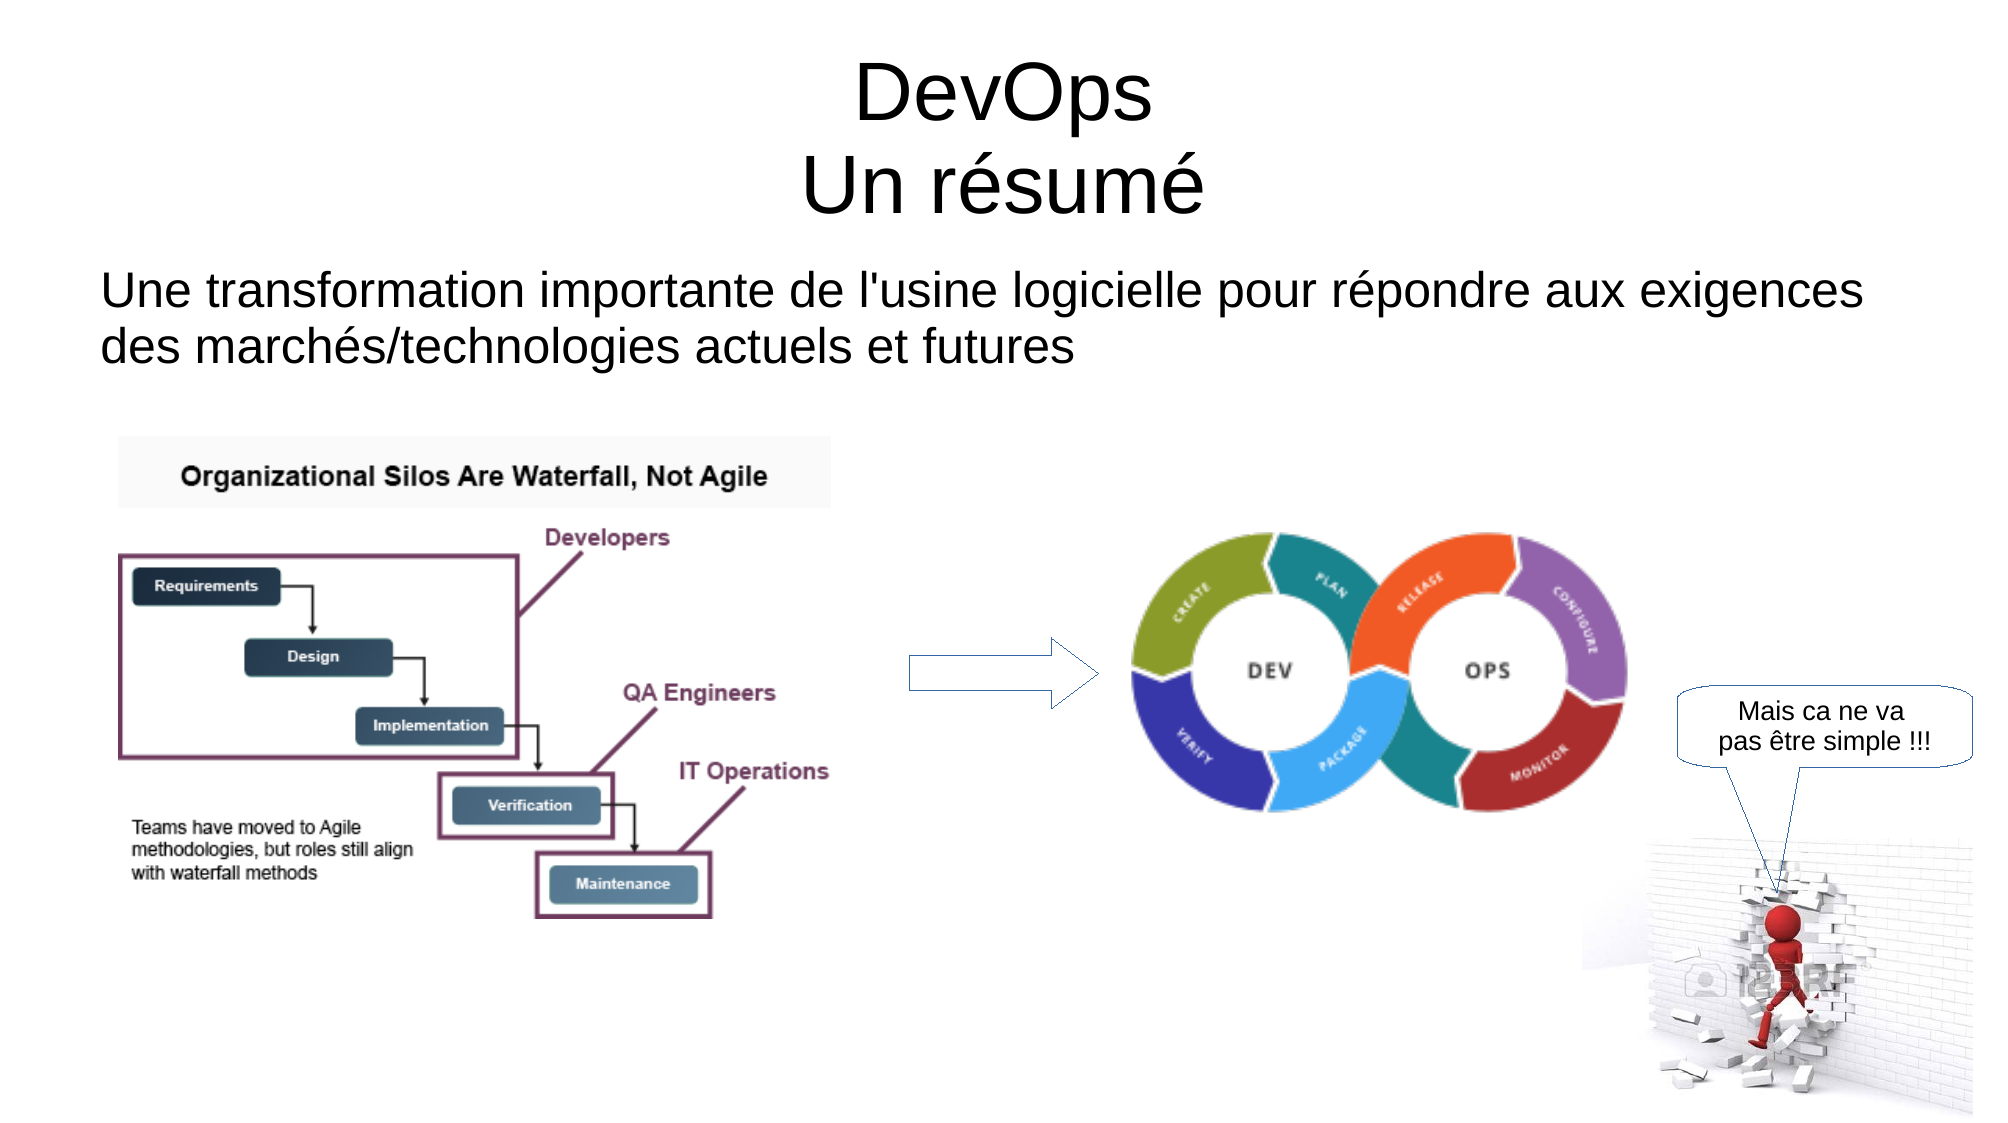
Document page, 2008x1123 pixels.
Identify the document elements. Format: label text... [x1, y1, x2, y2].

picture [1582, 838, 1973, 1122]
title DevOps Un résumé [100, 44, 1908, 233]
picture [1130, 531, 1630, 815]
picture [118, 436, 831, 919]
text_box Mais ca ne va pas être simple !!! [1677, 685, 1973, 893]
list Une transformation importante de l'usine logicielle pour répondre aux exigences des marchés/technologies actuels et futures [100, 262, 1908, 378]
